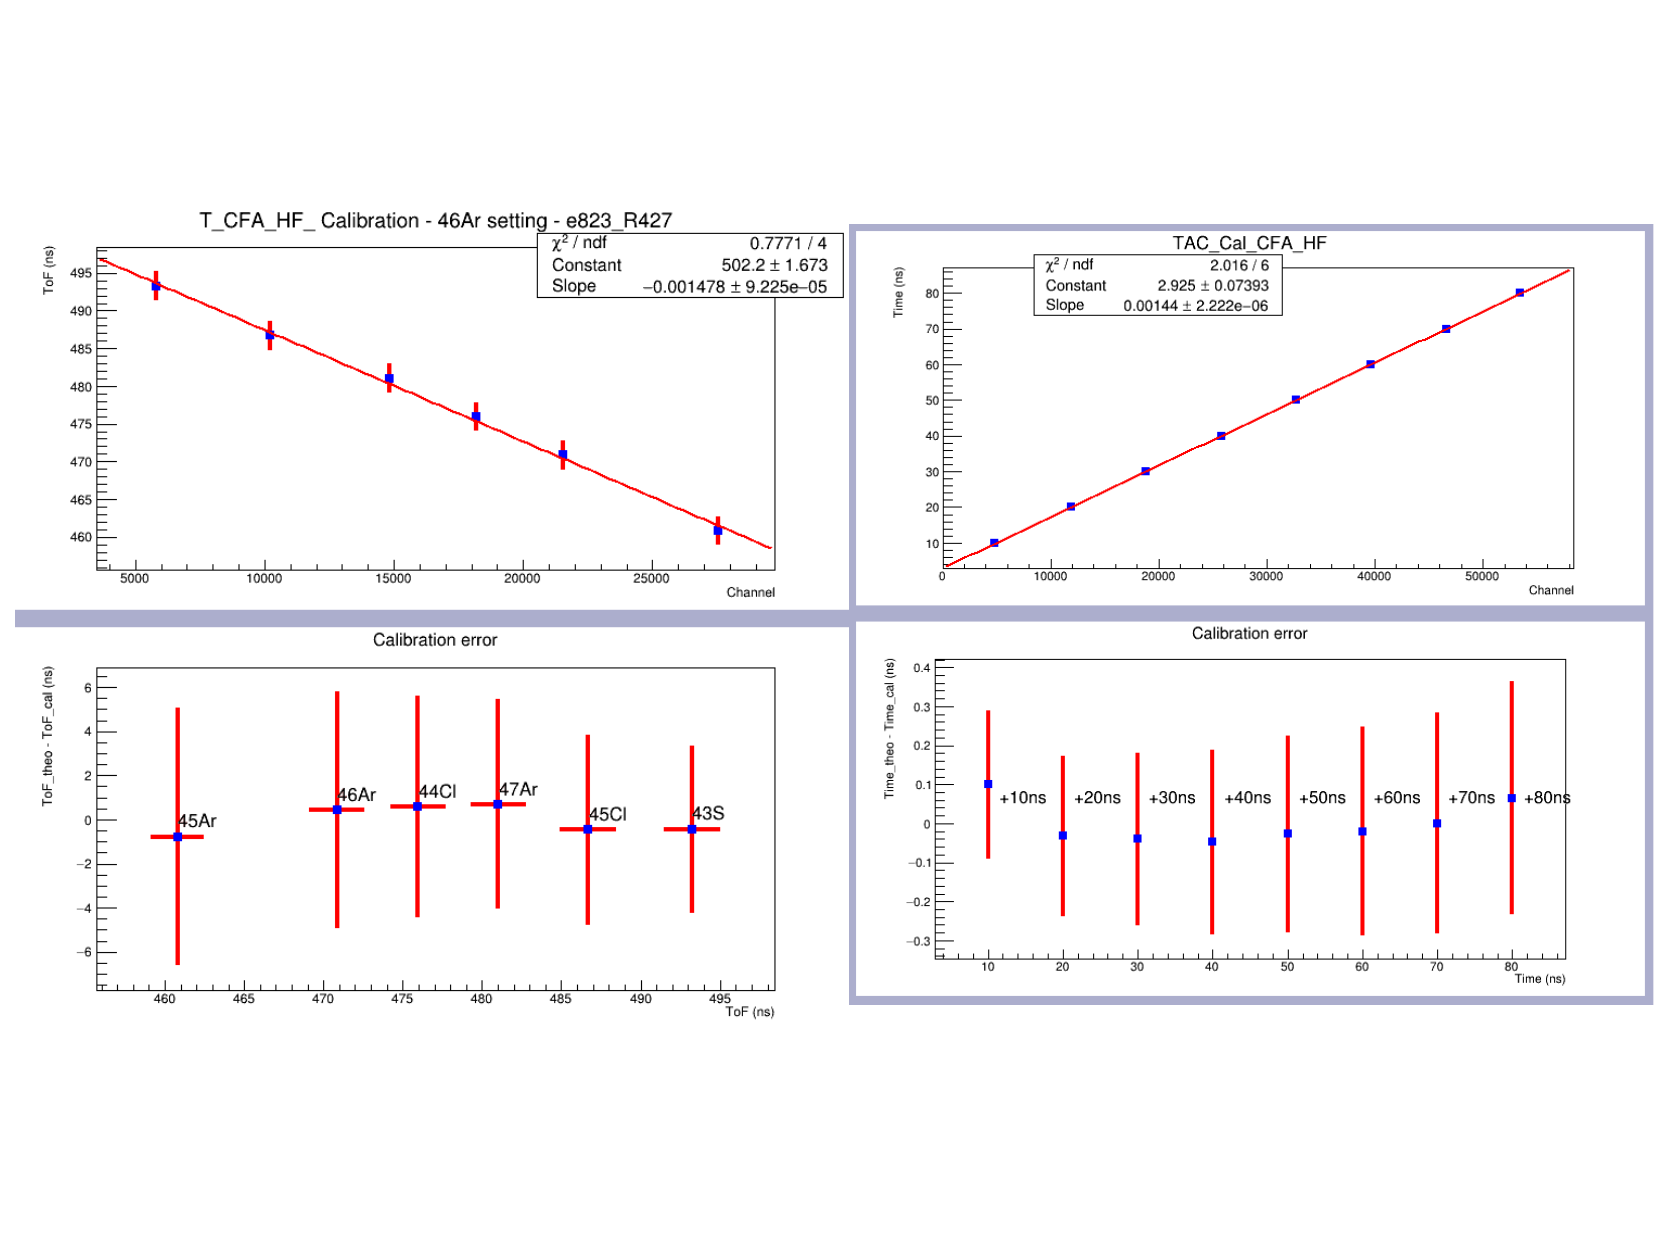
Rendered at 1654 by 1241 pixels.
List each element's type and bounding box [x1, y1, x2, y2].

picture [15, 209, 1654, 1027]
